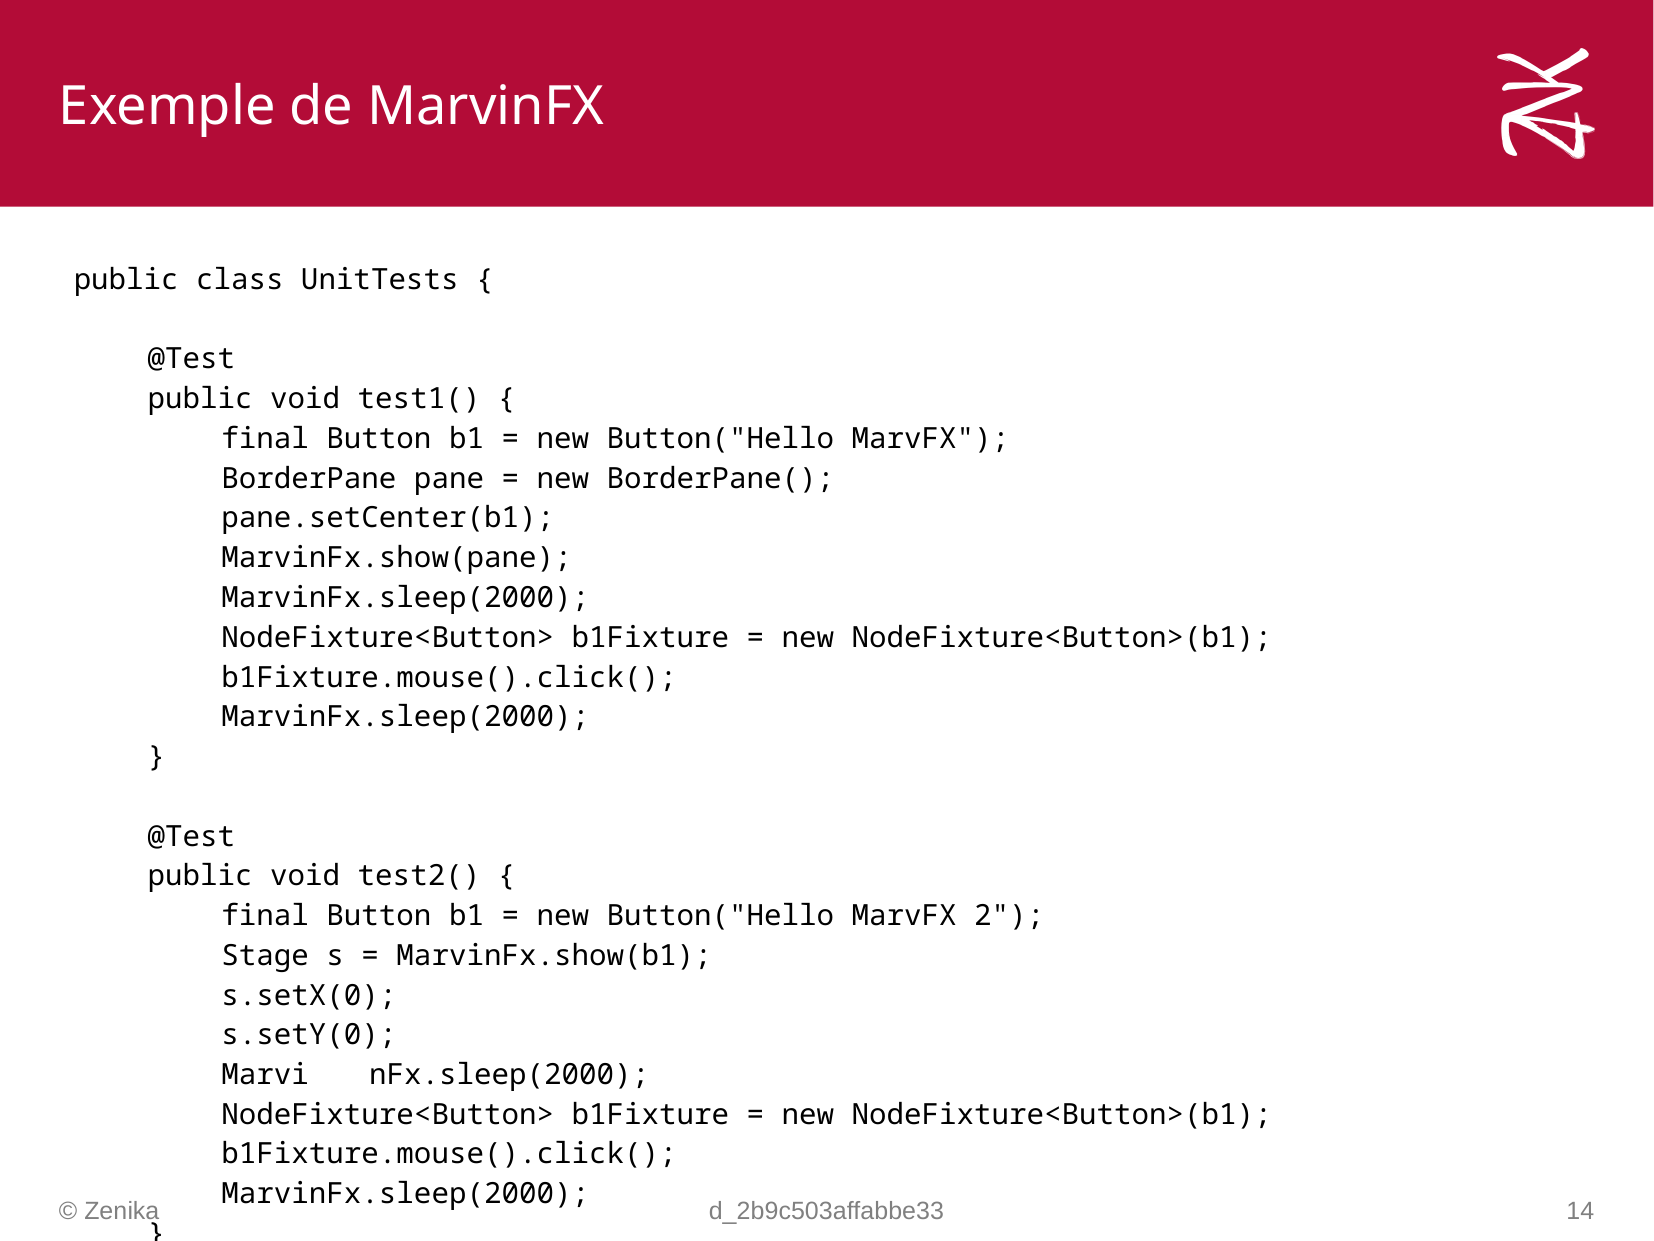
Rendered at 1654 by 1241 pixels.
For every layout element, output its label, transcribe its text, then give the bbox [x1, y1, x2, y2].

title Exemple de MarvinFX [59, 29, 1595, 178]
text_box public class UnitTests { @Test public void test1() { final Button b1 = new Button("Hello MarvFX"); BorderPane pane = new BorderPane(); pane.setCenter(b1); MarvinFx.show(pane); MarvinFx.sleep(2000); NodeFixture<Button> b1Fixture = new NodeFixture<Button>(b1); b1Fixture.mouse().click(); MarvinFx.sleep(2000); } @Test public void test2() { final Button b1 = new Button("Hello MarvFX 2"); Stage s = MarvinFx.show(b1); s.setX(0); s.setY(0); Marvi nFx.sleep(2000); NodeFixture<Button> b1Fixture = new NodeFixture<Button>(b1); b1Fixture.mouse().click(); MarvinFx.sleep(2000); } } [59, 250, 1601, 1063]
